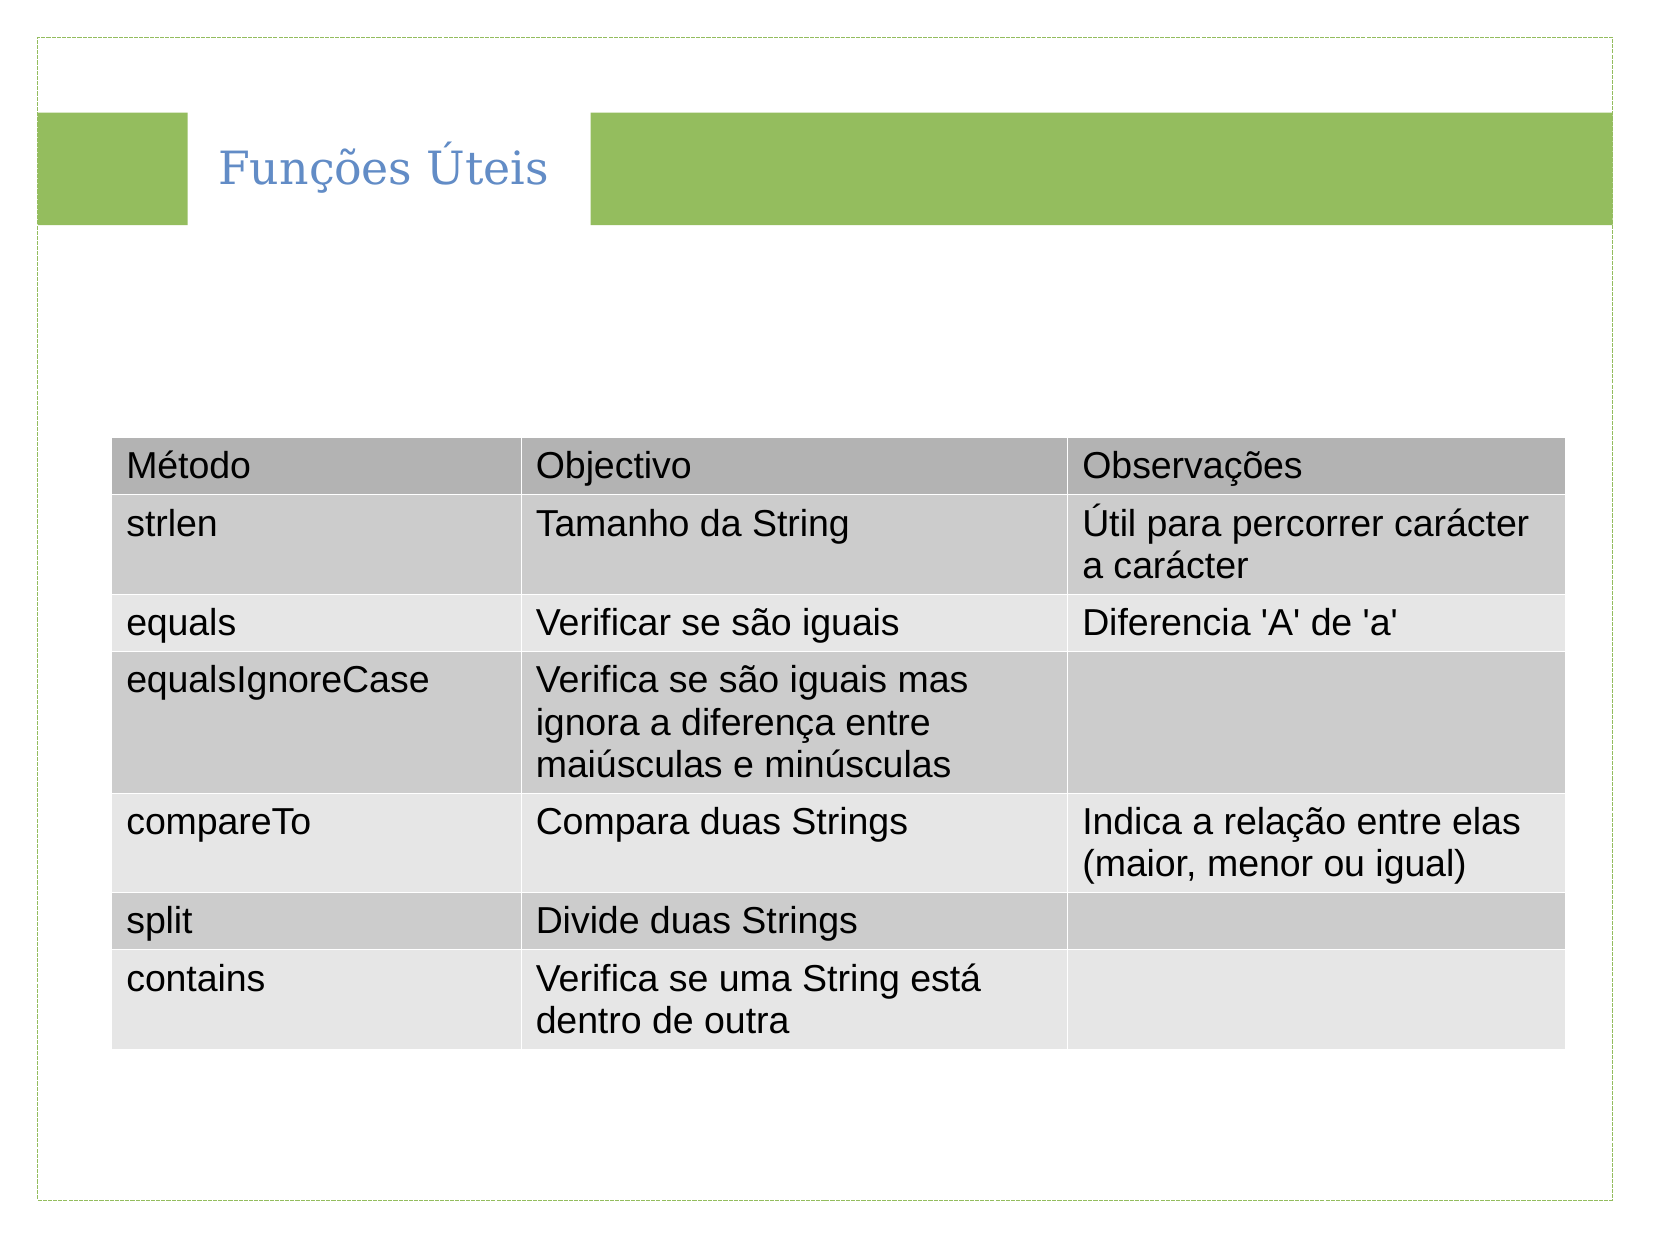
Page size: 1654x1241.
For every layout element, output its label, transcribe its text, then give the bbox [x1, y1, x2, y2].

table_cell Compara duas Strings [522, 794, 1067, 892]
table_cell [1068, 893, 1565, 949]
table_header Objectivo [522, 438, 1067, 494]
table_cell [1068, 652, 1565, 793]
table_header Método [112, 438, 521, 494]
table_cell Verificar se são iguais [522, 595, 1067, 651]
table_cell split [112, 893, 521, 949]
table_cell Diferencia 'A' de 'a' [1068, 595, 1565, 651]
table_cell Divide duas Strings [522, 893, 1067, 949]
table_cell Indica a relação entre elas (maior, menor ou igual) [1068, 794, 1565, 892]
text_box [590, 112, 1613, 226]
table_header Observações [1068, 438, 1565, 494]
table_cell Verifica se são iguais mas ignora a diferença entre maiúsculas e minúsculas [522, 652, 1067, 793]
table_cell strlen [112, 495, 521, 594]
table_cell Tamanho da String [522, 495, 1067, 594]
table_cell Verifica se uma String está dentro de outra [522, 950, 1067, 1049]
table_cell compareTo [112, 794, 521, 892]
table_cell Útil para percorrer carácter a carácter [1068, 495, 1565, 594]
table_cell [1068, 950, 1565, 1049]
table_cell contains [112, 950, 521, 1049]
text_box [37, 112, 188, 226]
text_box Funções Úteis [203, 134, 565, 203]
table_cell equals [112, 595, 521, 651]
table_cell equalsIgnoreCase [112, 652, 521, 793]
